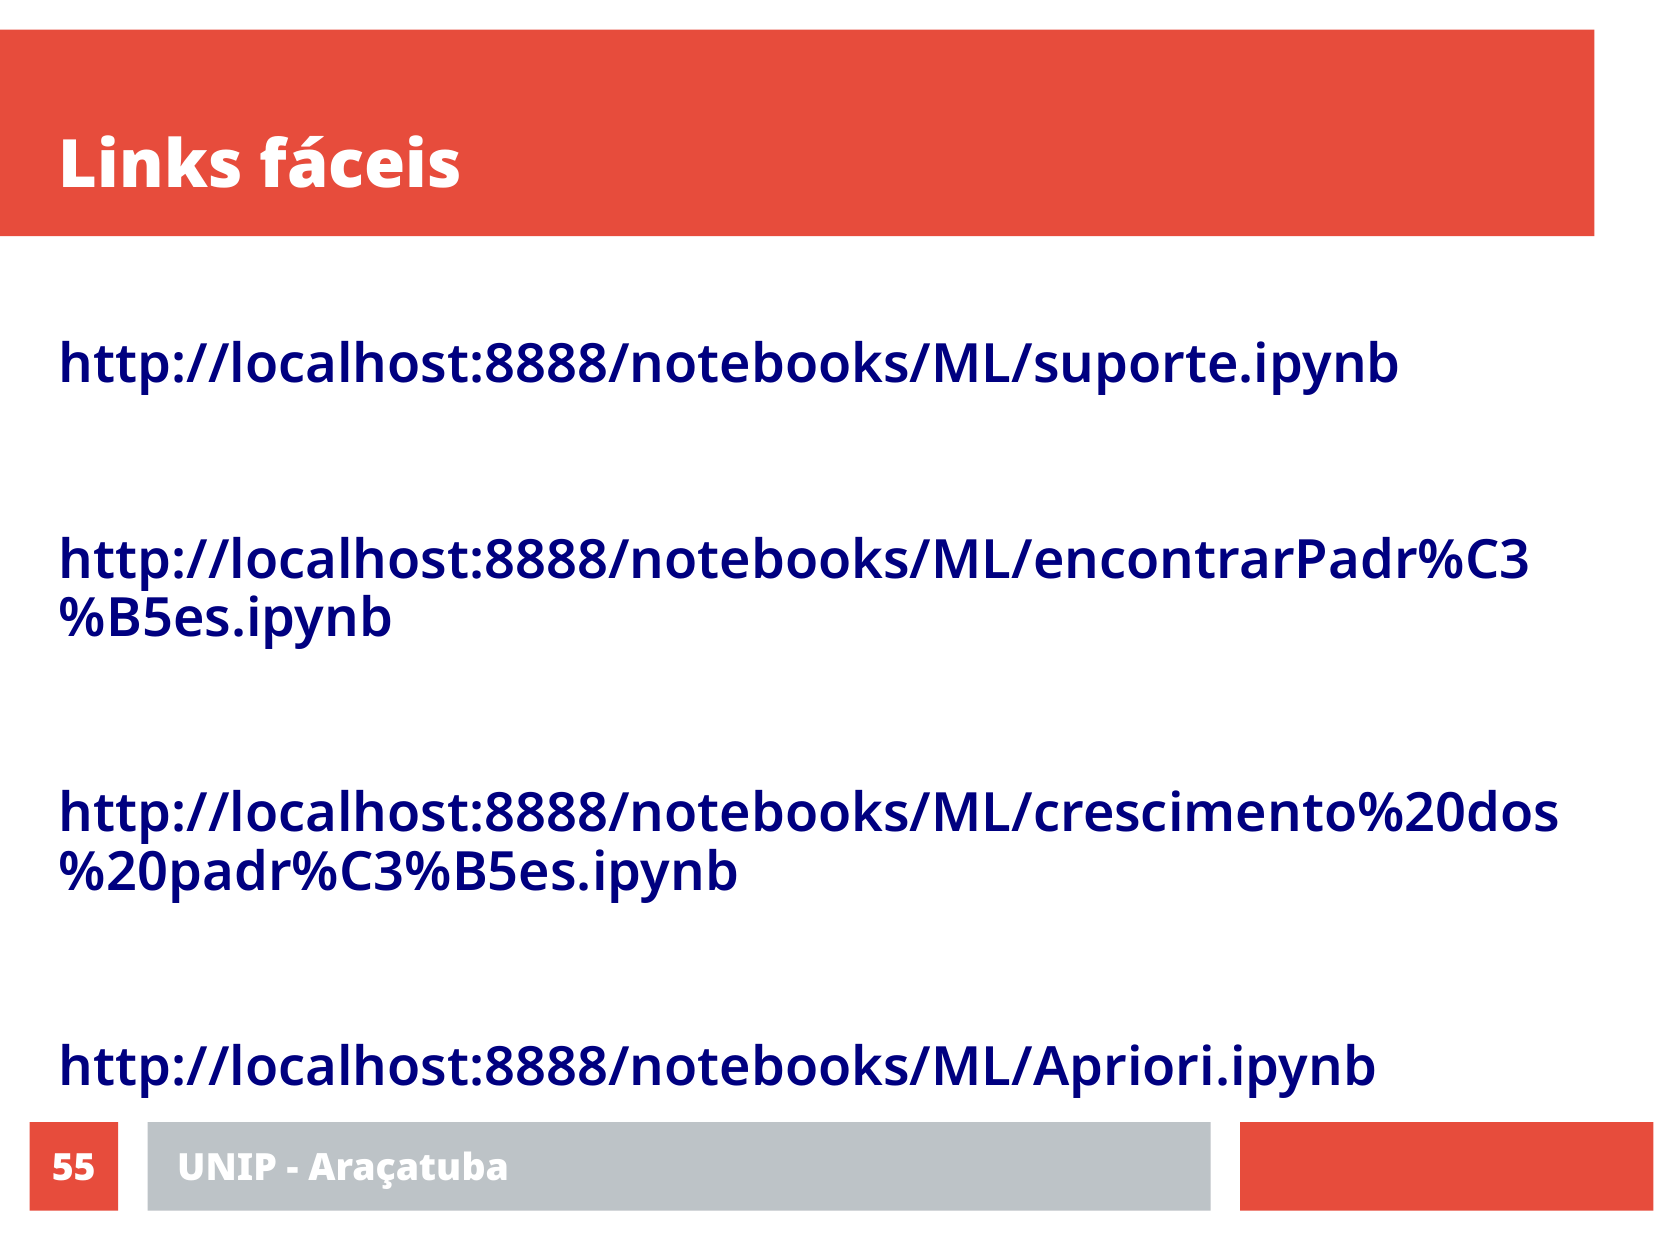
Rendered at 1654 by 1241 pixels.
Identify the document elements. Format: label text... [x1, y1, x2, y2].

title Links fáceis [59, 59, 1595, 207]
list http://localhost:8888/notebooks/ML/suporte.ipynb http://localhost:8888/notebooks/ML/encontrarPadr%C3%B5es.ipynb http://localhost:8888/notebooks/ML/crescimento%20dos%20padr%C3%B5es.ipynb http://localhost:8888/notebooks/ML/Apriori.ipynb [59, 324, 1565, 1093]
